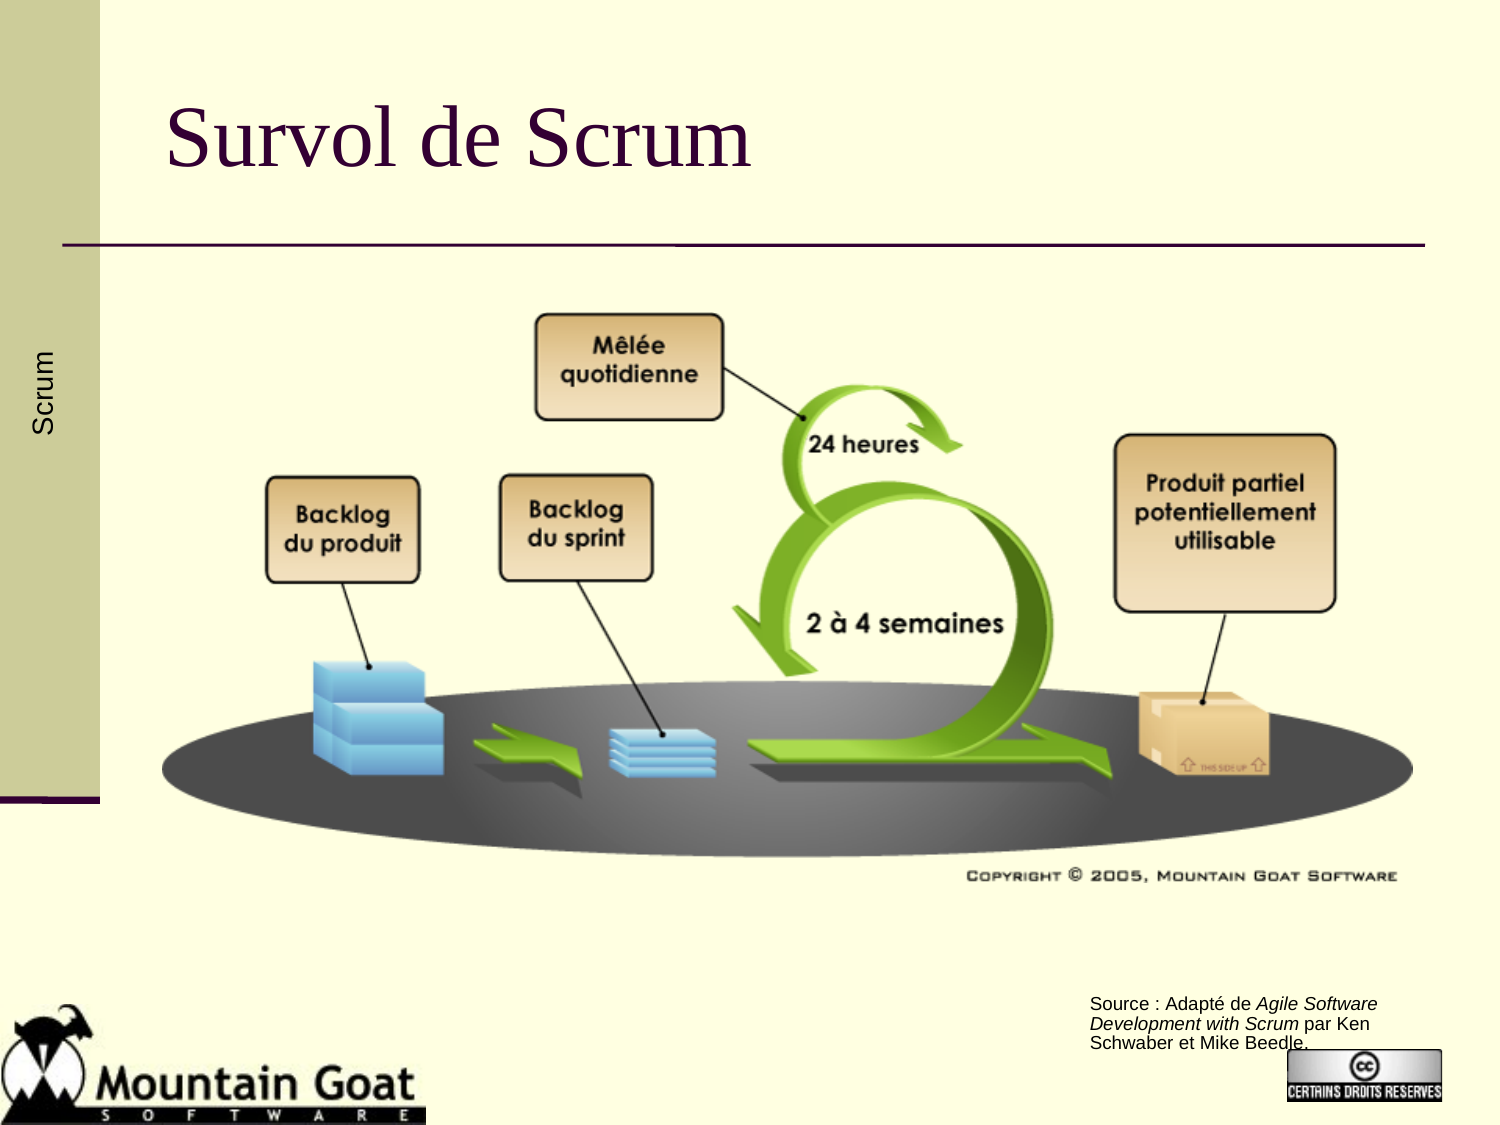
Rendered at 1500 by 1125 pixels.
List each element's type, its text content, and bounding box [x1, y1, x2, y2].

text_box Source : Adapté de Agile Software Development with Scrum par Ken Schwaber et Mike Beedle. [1074, 987, 1463, 1062]
picture [162, 312, 1413, 883]
picture [1287, 1062, 1443, 1102]
title Survol de Scrum [150, 45, 1426, 234]
picture [0, 1004, 426, 1125]
text_box Scrum [0, 0, 88, 788]
